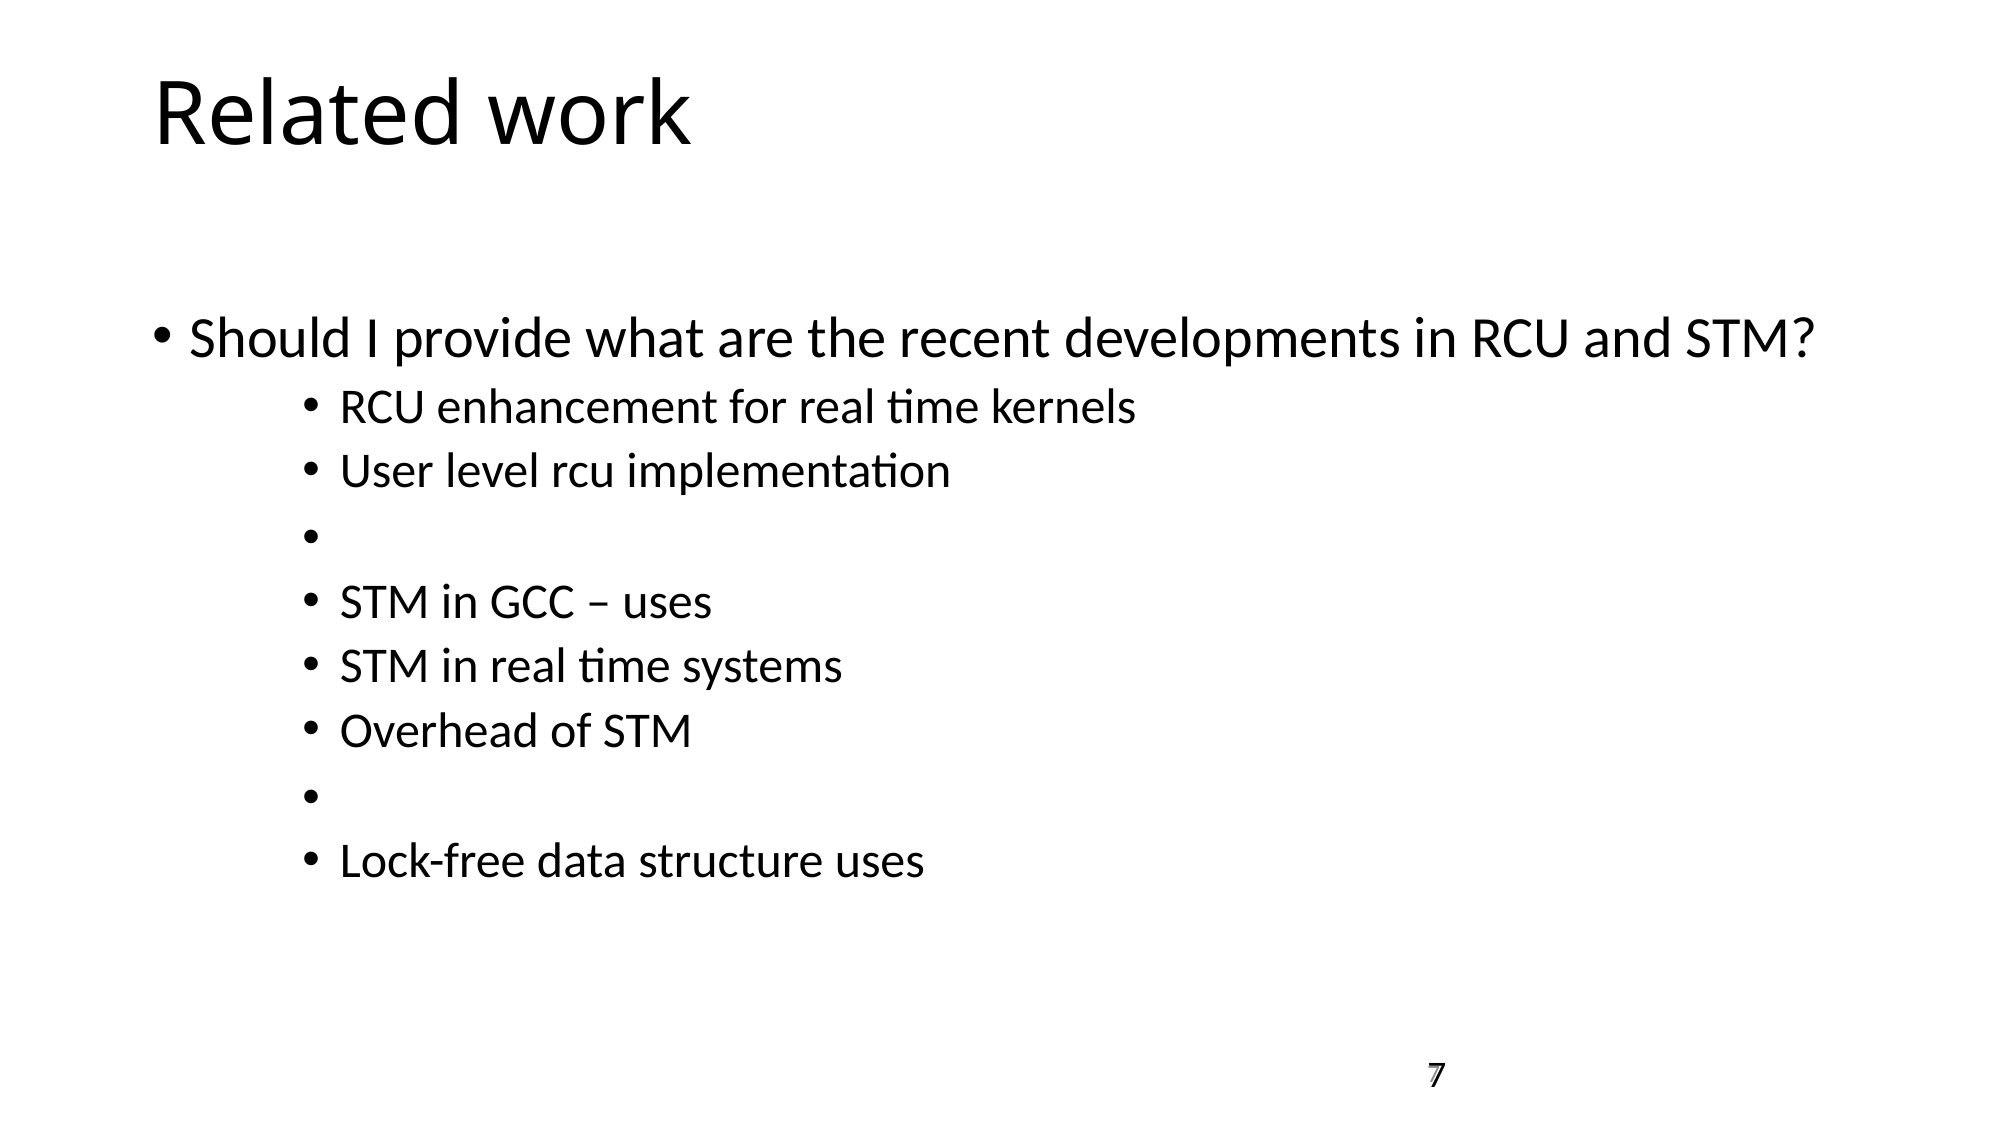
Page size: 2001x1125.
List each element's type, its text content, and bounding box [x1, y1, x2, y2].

list Should I provide what are the recent developments in RCU and STM? RCU enhancement for real time kernels User level rcu implementation STM in GCC – uses STM in real time systems Overhead of STM Lock-free data structure uses [137, 299, 1863, 1014]
title Related work [137, 59, 1863, 278]
text_box 7 [1412, 1042, 1863, 1103]
